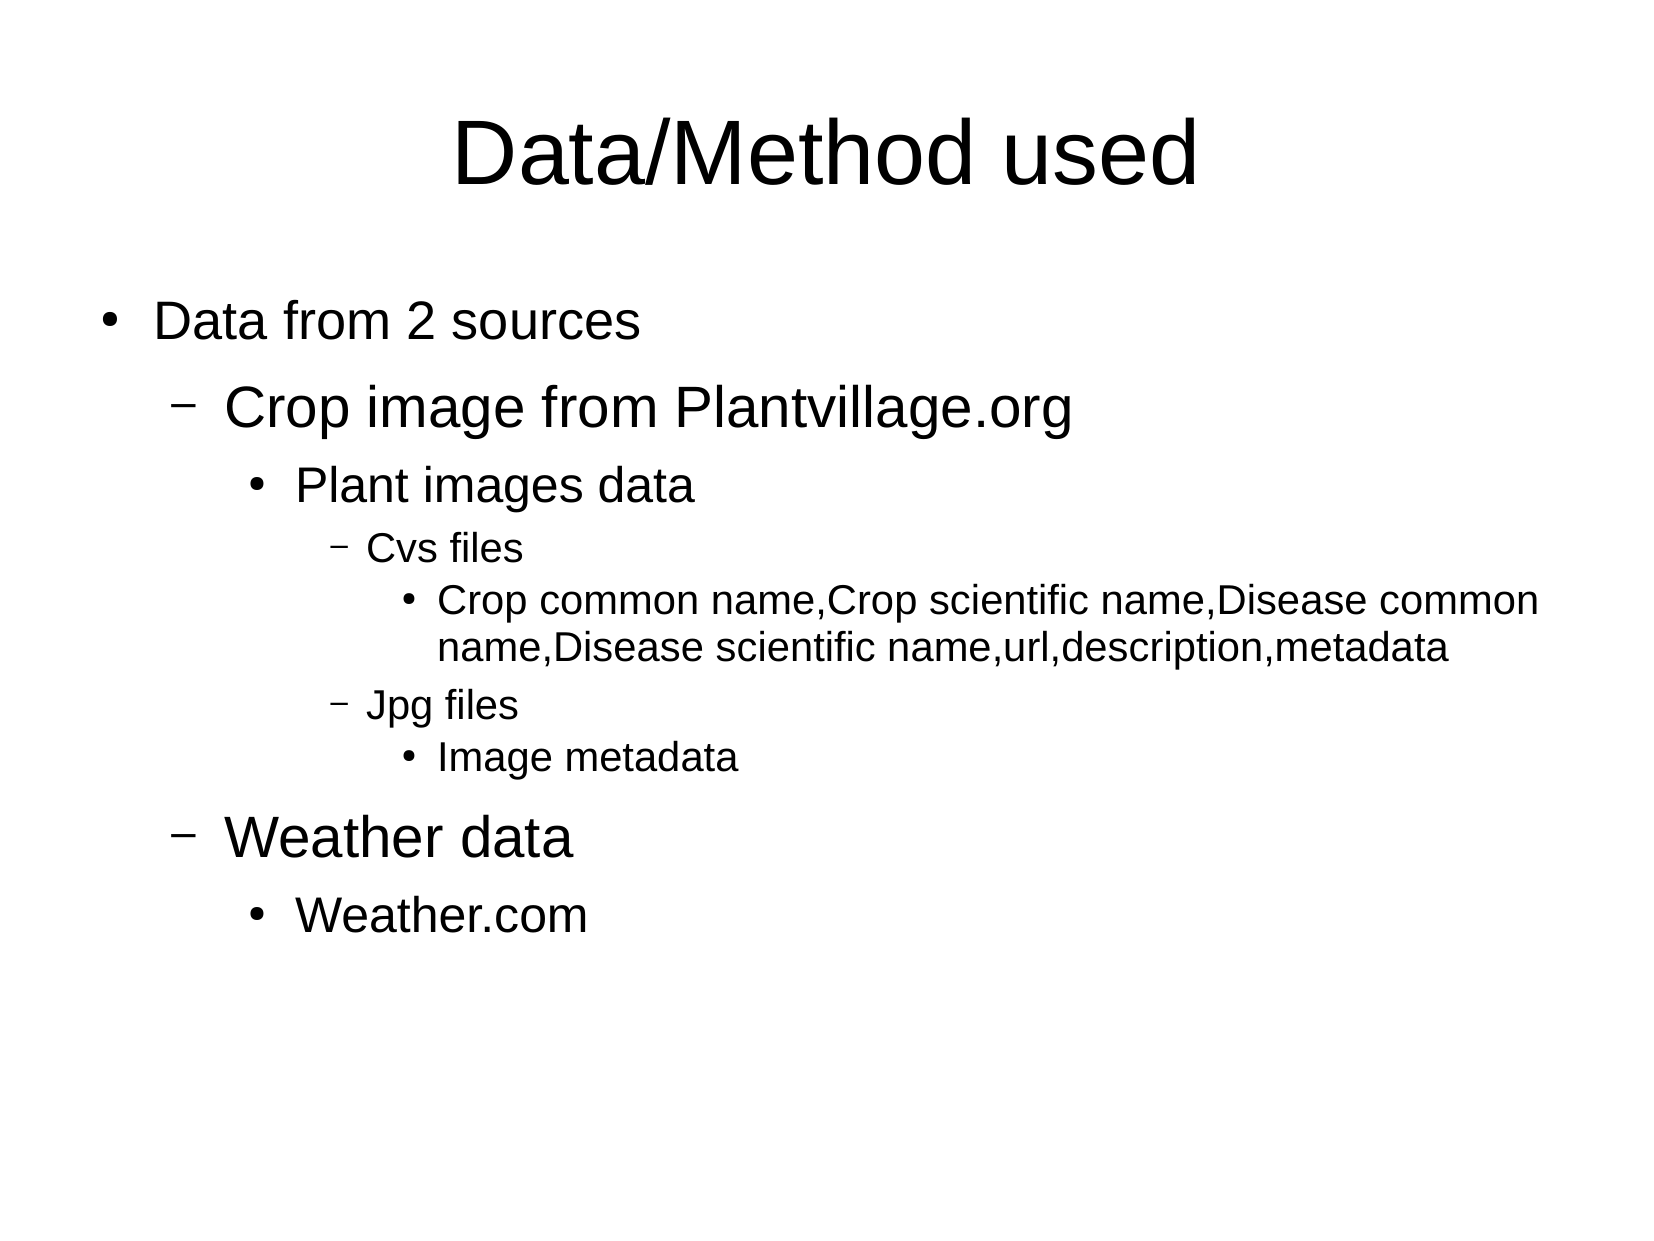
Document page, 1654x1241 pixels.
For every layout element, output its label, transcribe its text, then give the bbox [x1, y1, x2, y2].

list Data from 2 sources Crop image from Plantvillage.org Plant images data Cvs files Crop common name,Crop scientific name,Disease common name,Disease scientific name,url,description,metadata Jpg files Image metadata Weather data Weather.com [82, 290, 1571, 1010]
title Data/Method used [82, 49, 1571, 257]
